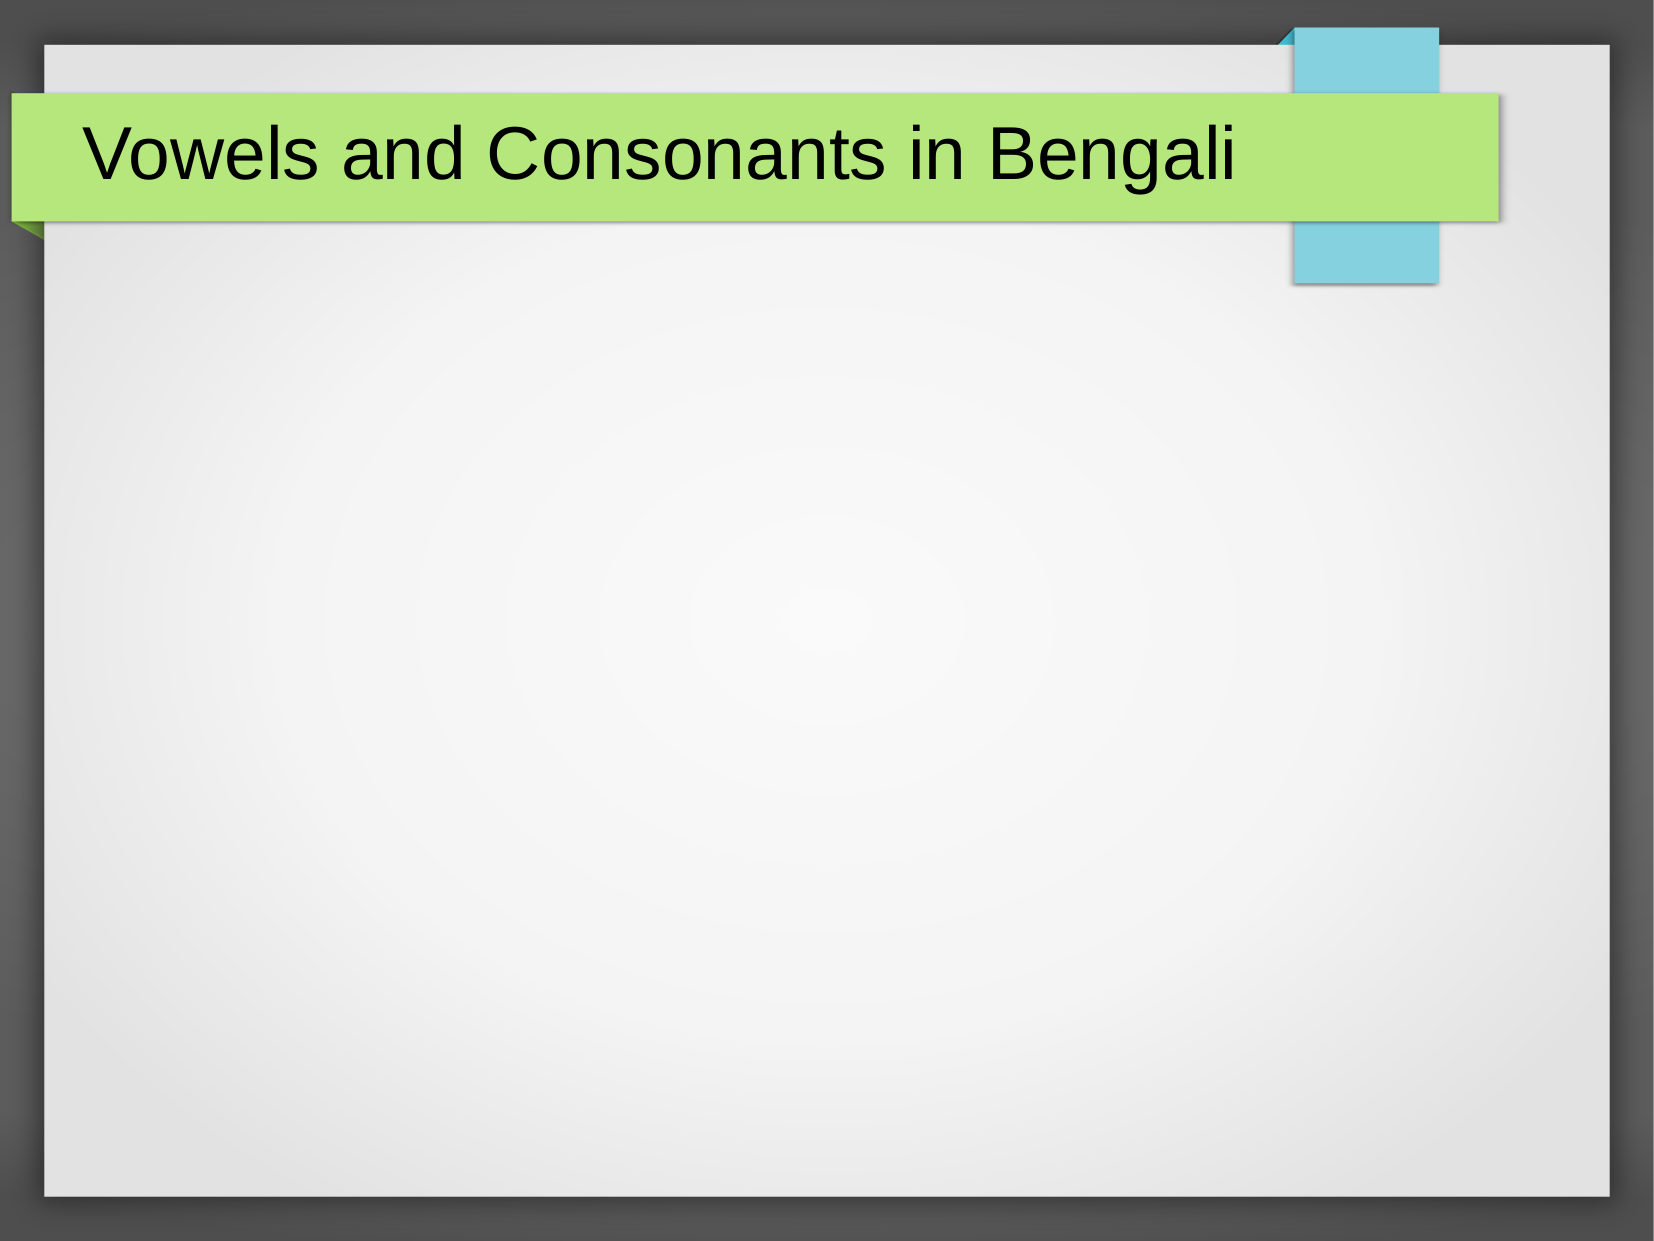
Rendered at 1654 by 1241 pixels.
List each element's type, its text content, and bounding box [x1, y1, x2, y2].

picture [0, 0, 1654, 1241]
title Vowels and Consonants in Bengali [82, 94, 1264, 213]
